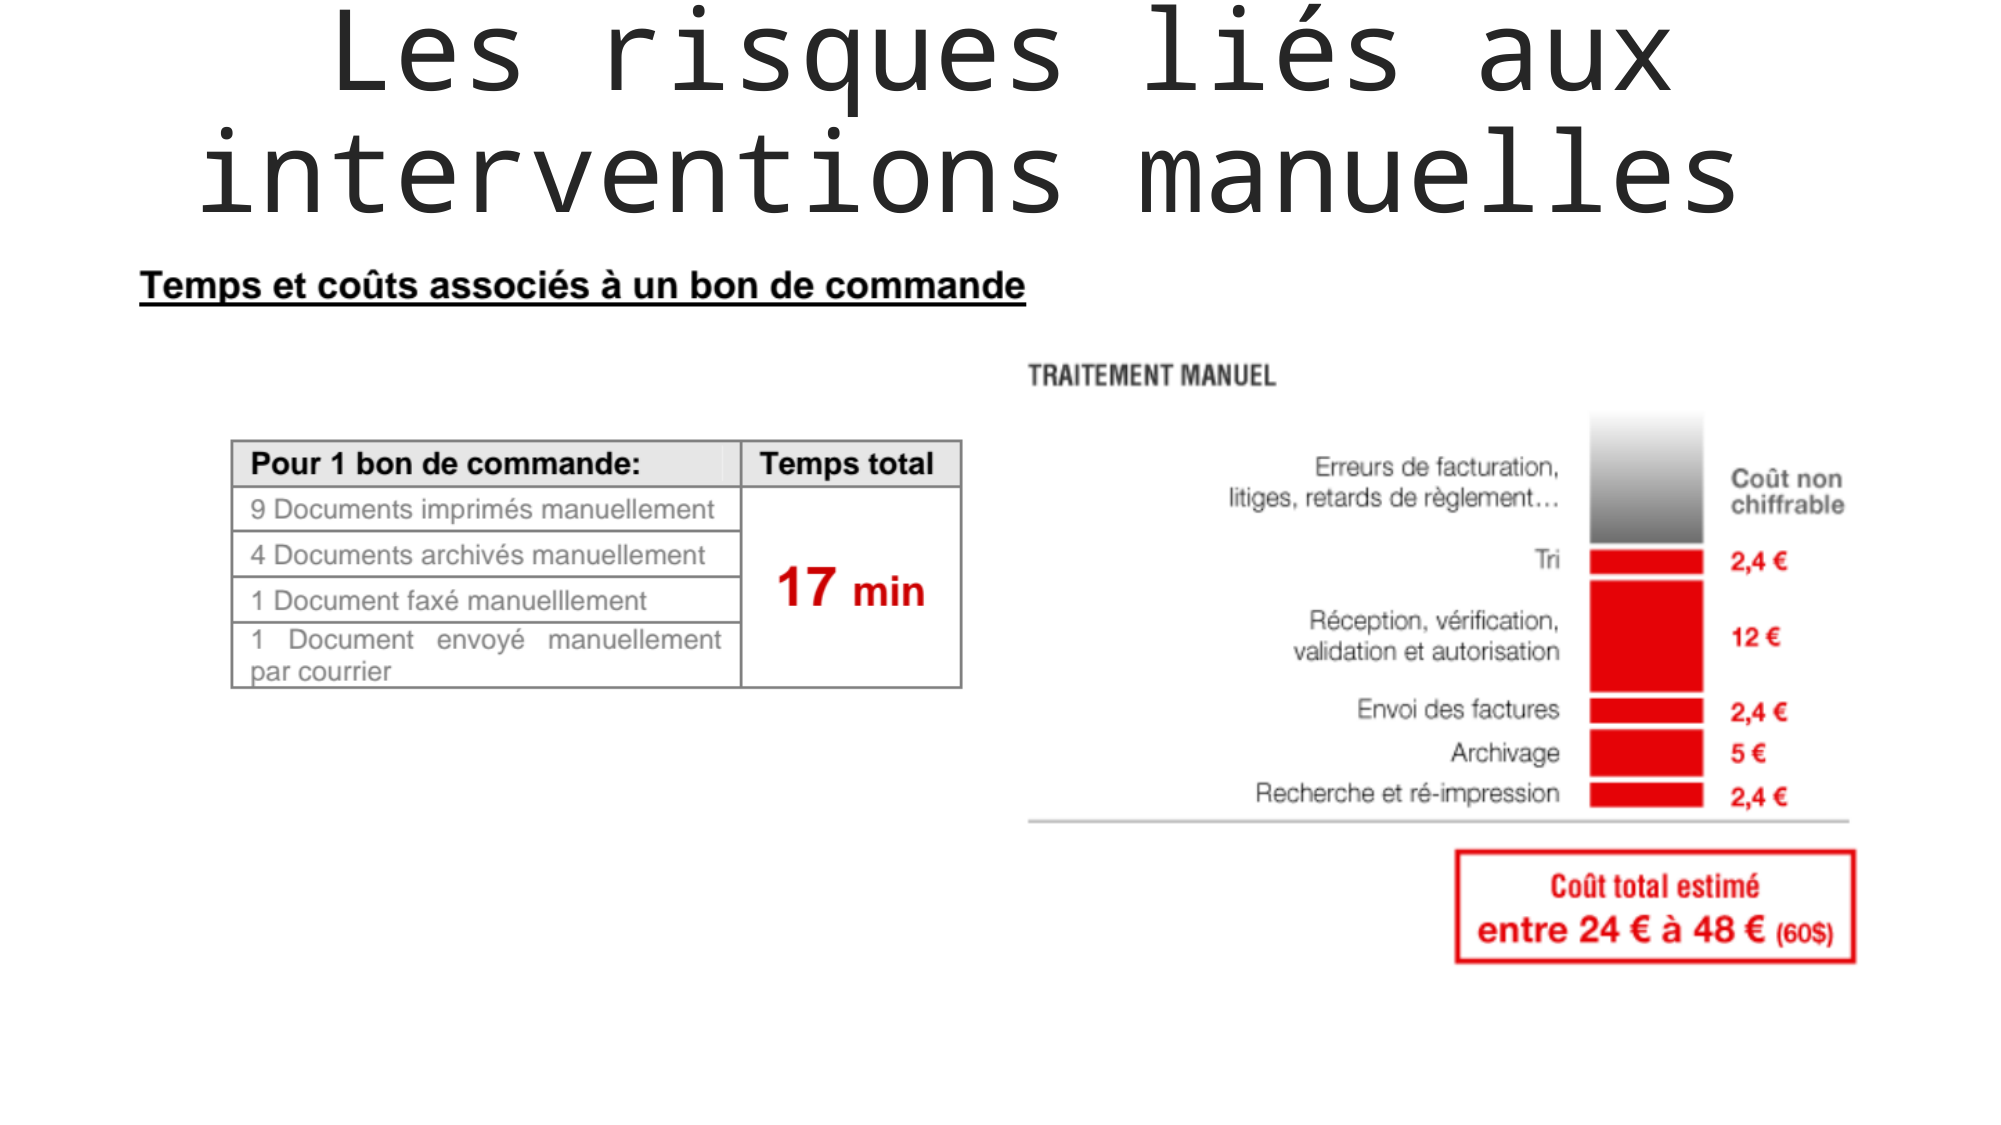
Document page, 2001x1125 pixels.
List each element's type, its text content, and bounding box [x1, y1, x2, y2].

list Les risques liés aux interventions manuelles [53, 55, 1952, 175]
picture [1, 218, 2000, 1012]
